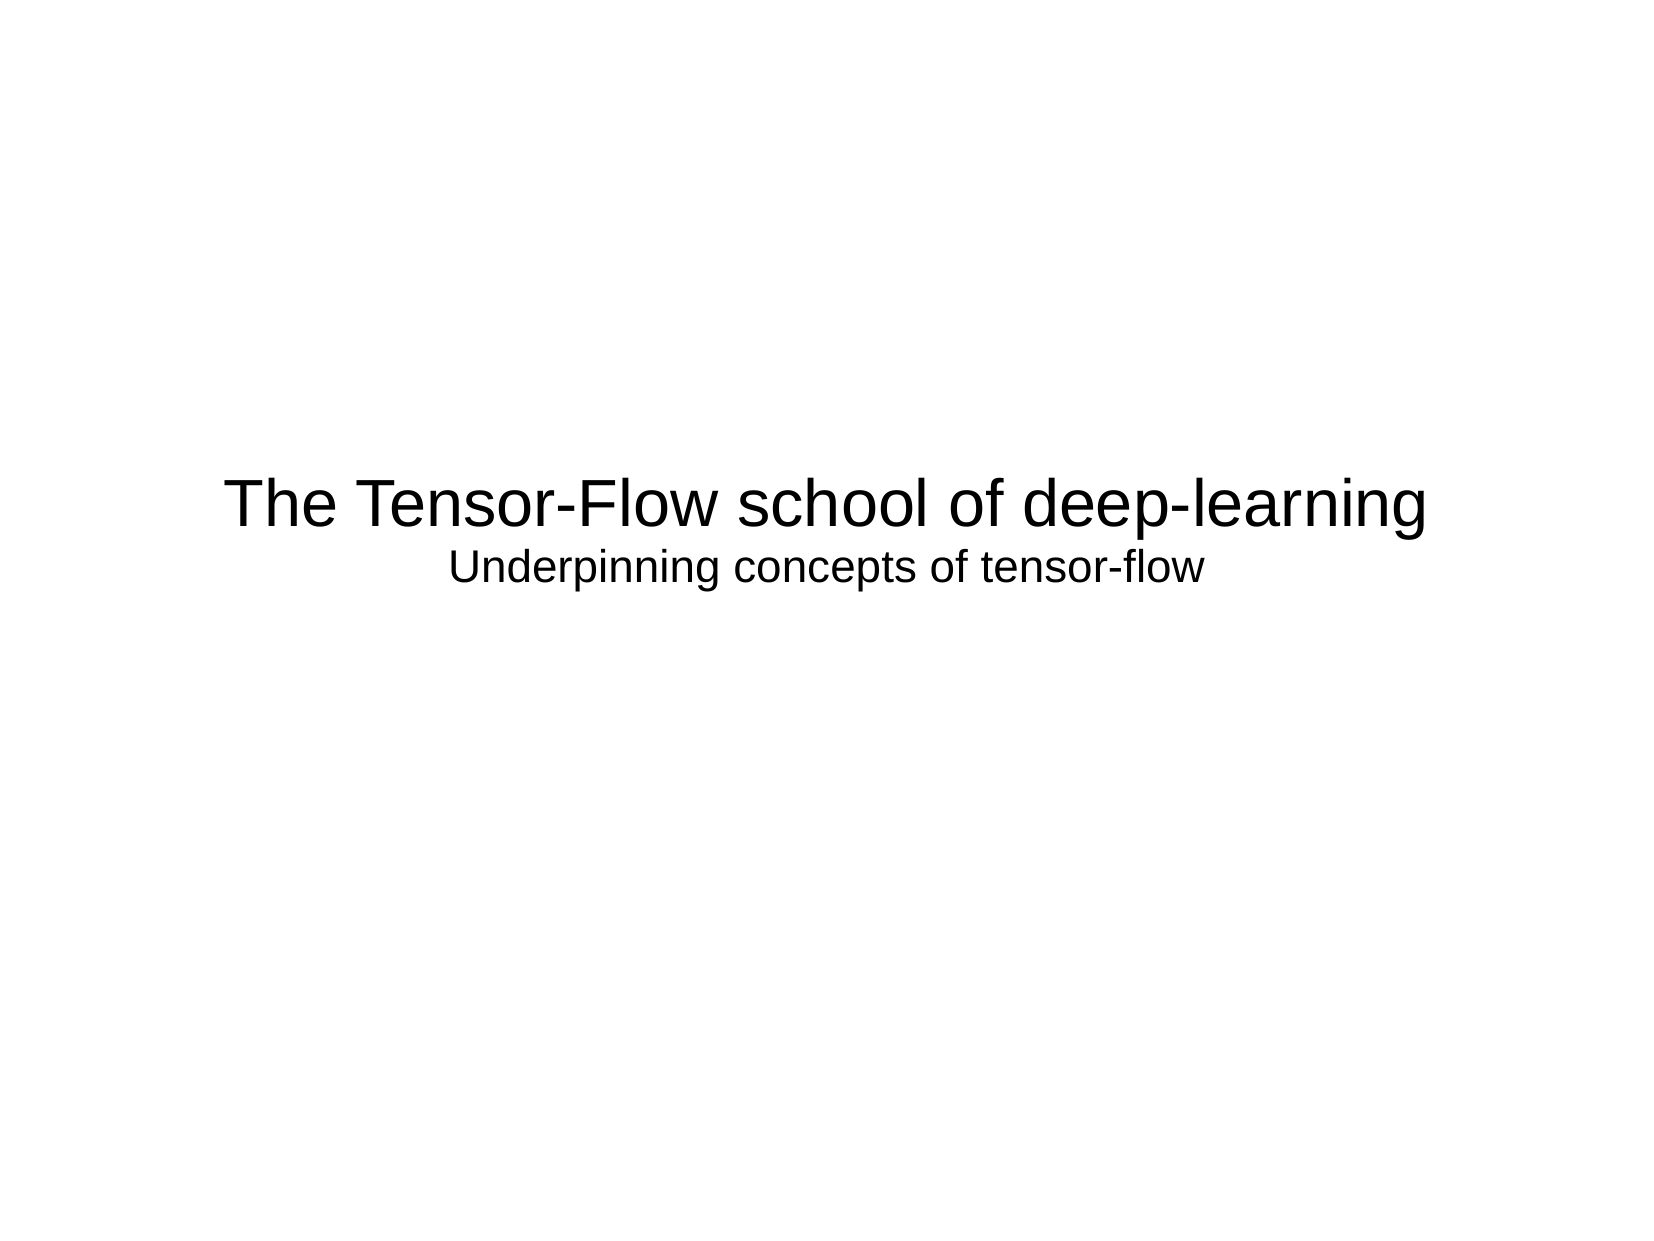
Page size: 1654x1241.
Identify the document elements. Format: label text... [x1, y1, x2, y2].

subtitle The Tensor-Flow school of deep-learning Underpinning concepts of tensor-flow [82, 49, 1571, 1010]
